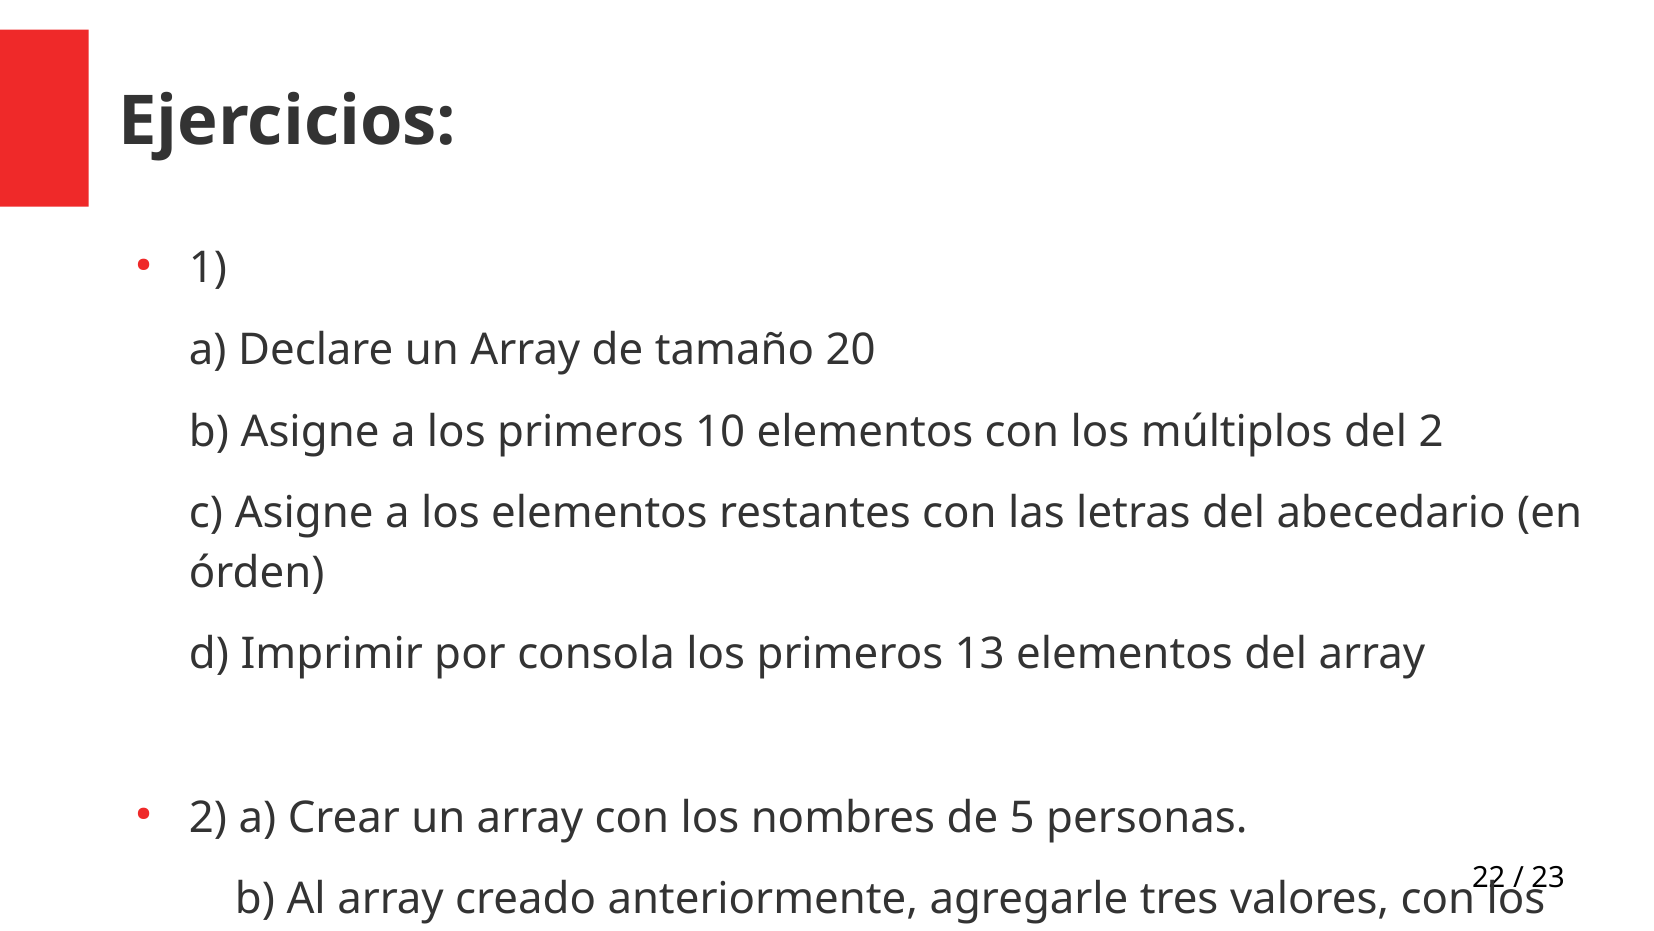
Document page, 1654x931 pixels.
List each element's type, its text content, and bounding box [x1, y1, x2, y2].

list 1) a) Declare un Array de tamaño 20 b) Asigne a los primeros 10 elementos con los múltiplos del 2 c) Asigne a los elementos restantes con las letras del abecedario (en órden) d) Imprimir por consola los primeros 13 elementos del array 2) a) Crear un array con los nombres de 5 personas. b) Al array creado anteriormente, agregarle tres valores, con los apellidos de las personas. [118, 236, 1595, 798]
title Ejercicios: [118, 29, 1595, 207]
